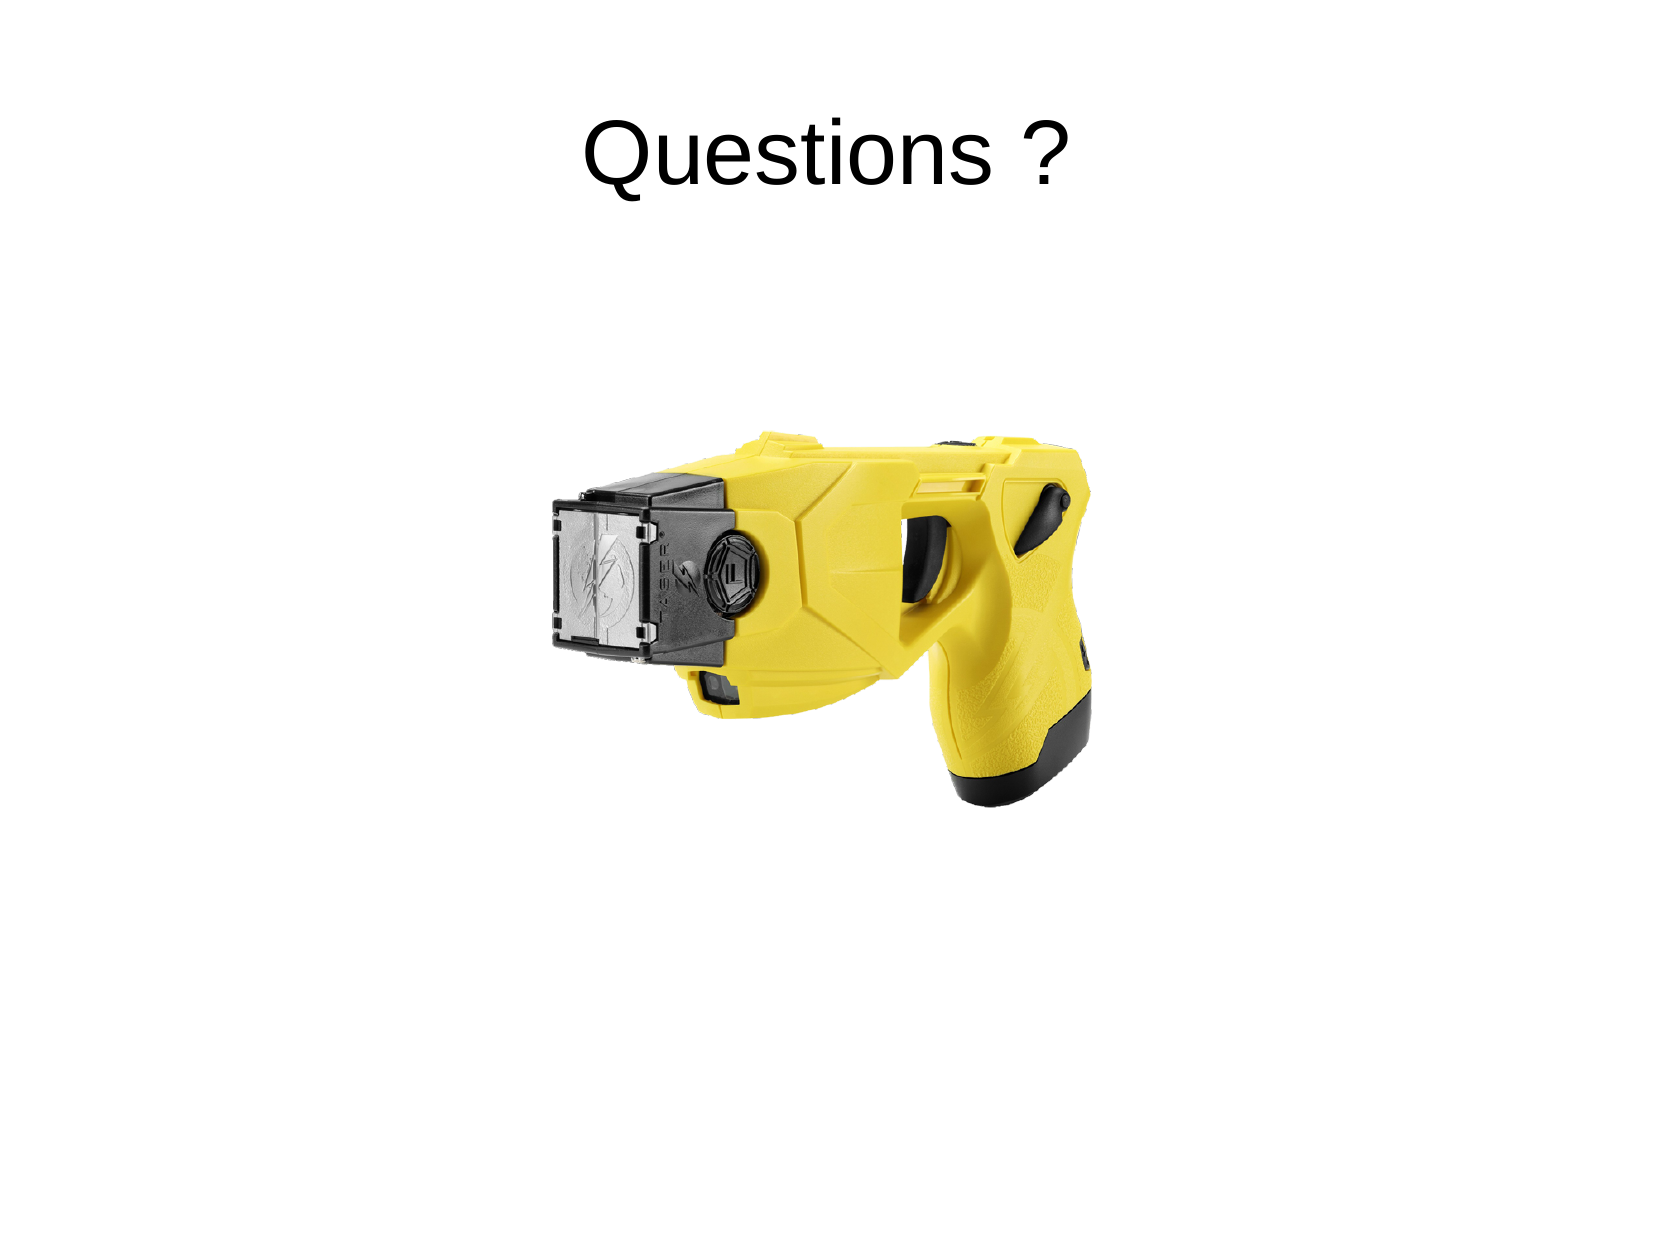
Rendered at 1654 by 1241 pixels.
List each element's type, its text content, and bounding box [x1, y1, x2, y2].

picture [529, 415, 1125, 825]
title Questions ? [82, 49, 1571, 257]
